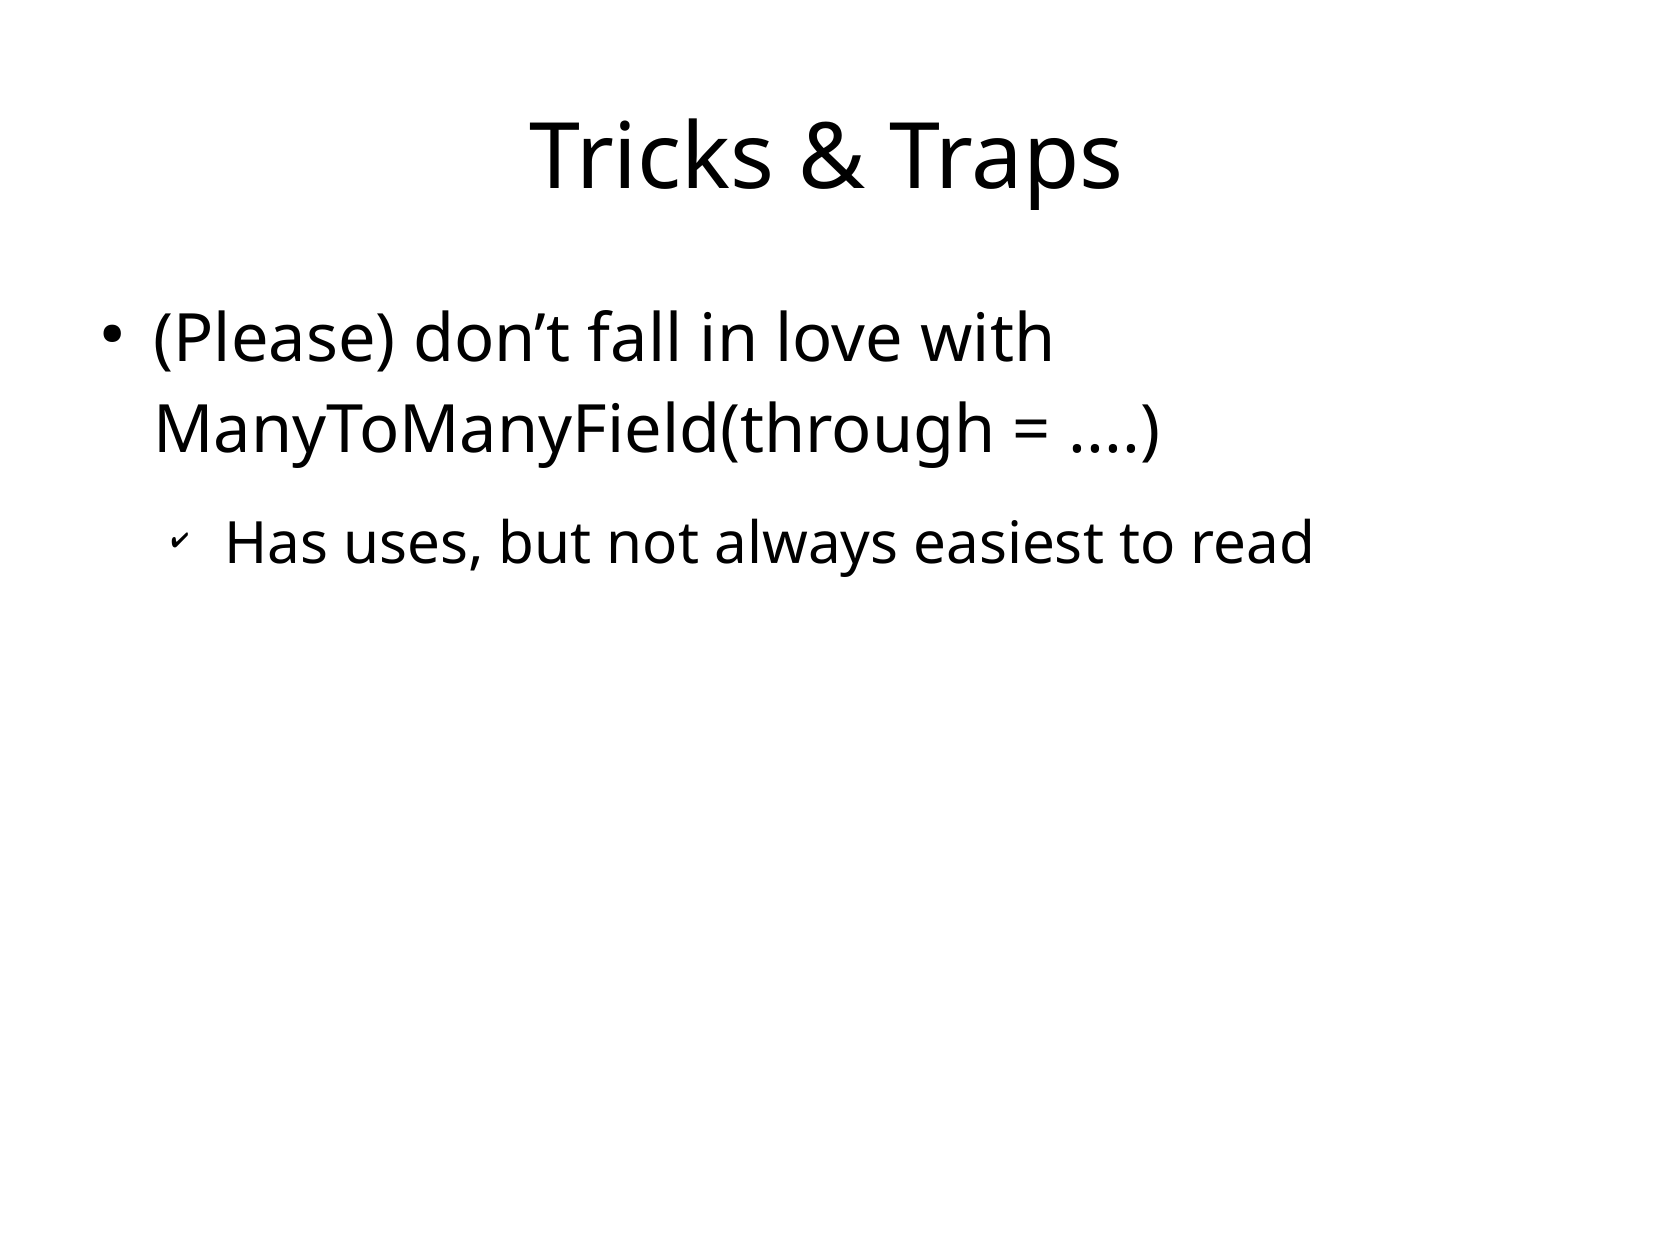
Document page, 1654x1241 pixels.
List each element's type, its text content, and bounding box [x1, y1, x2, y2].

title Tricks & Traps [82, 49, 1571, 257]
list (Please) don’t fall in love with ManyToManyField(through = ....) Has uses, but not always easiest to read [82, 290, 1571, 1109]
